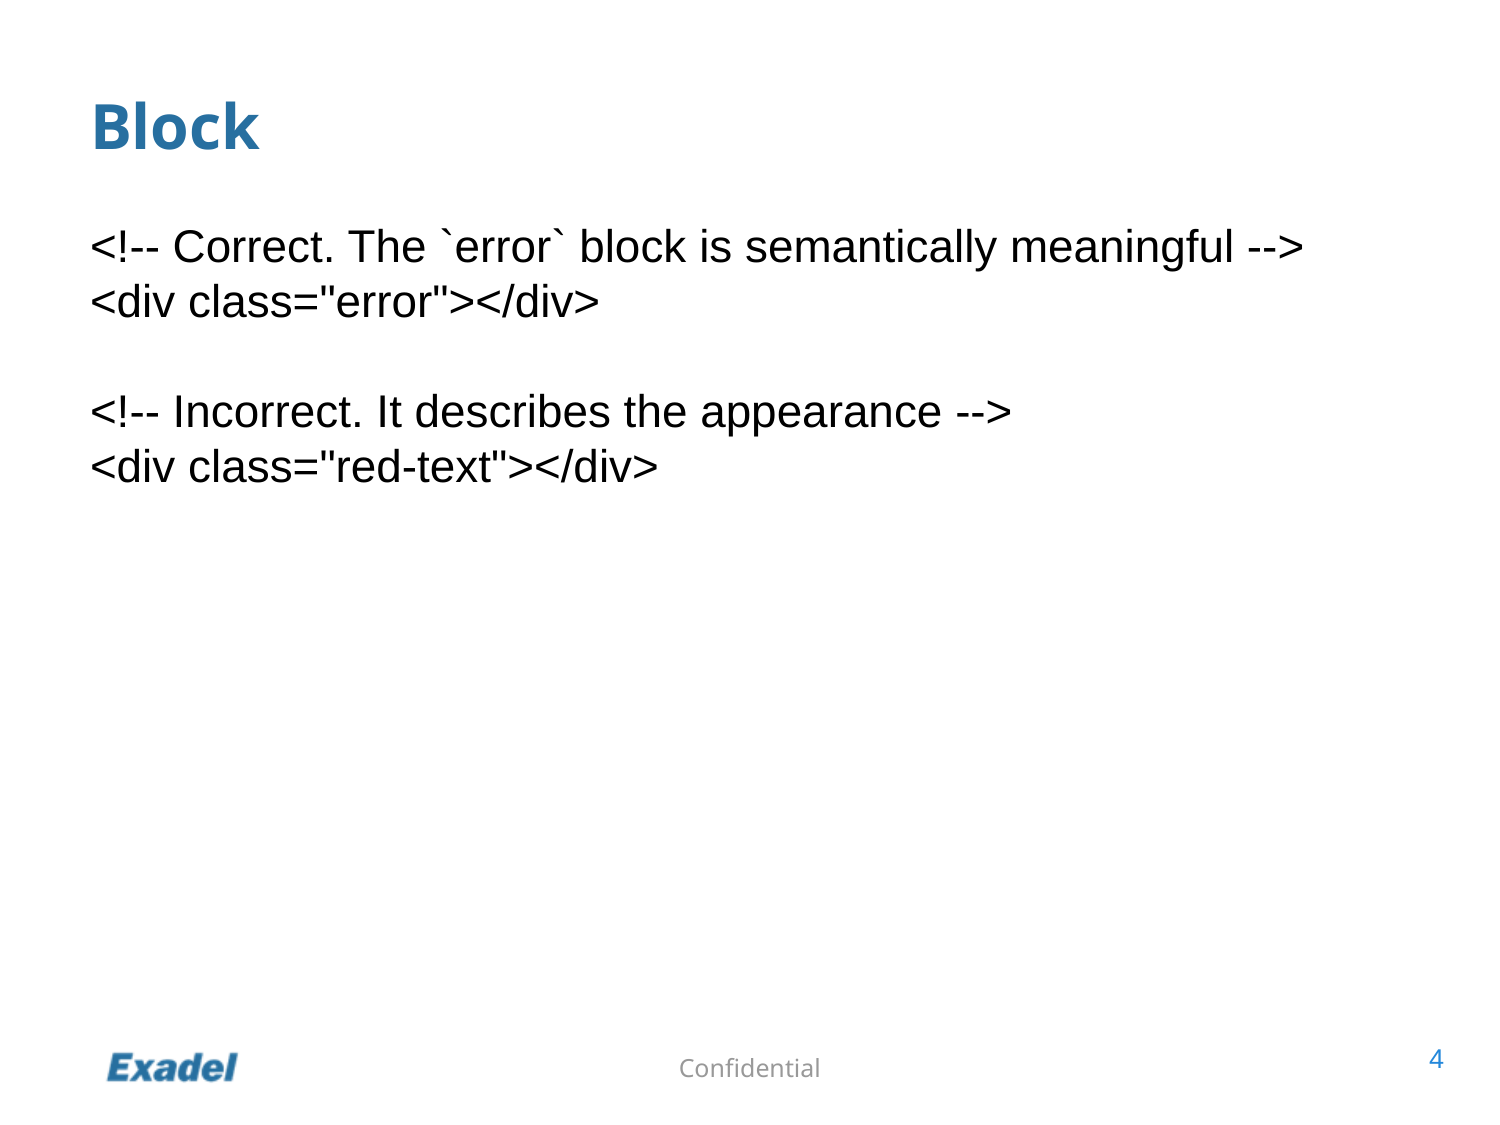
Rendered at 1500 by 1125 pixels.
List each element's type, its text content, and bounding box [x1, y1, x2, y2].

slide_number <number> [1369, 1014, 1460, 1101]
title Block [75, 57, 1425, 178]
text_box <!-- Correct. The `error` block is semantically meaningful --> <div class="error"></div> <!-- Incorrect. It describes the appearance --> <div class="red-text"></div> [74, 202, 1425, 543]
picture [75, 1039, 282, 1102]
